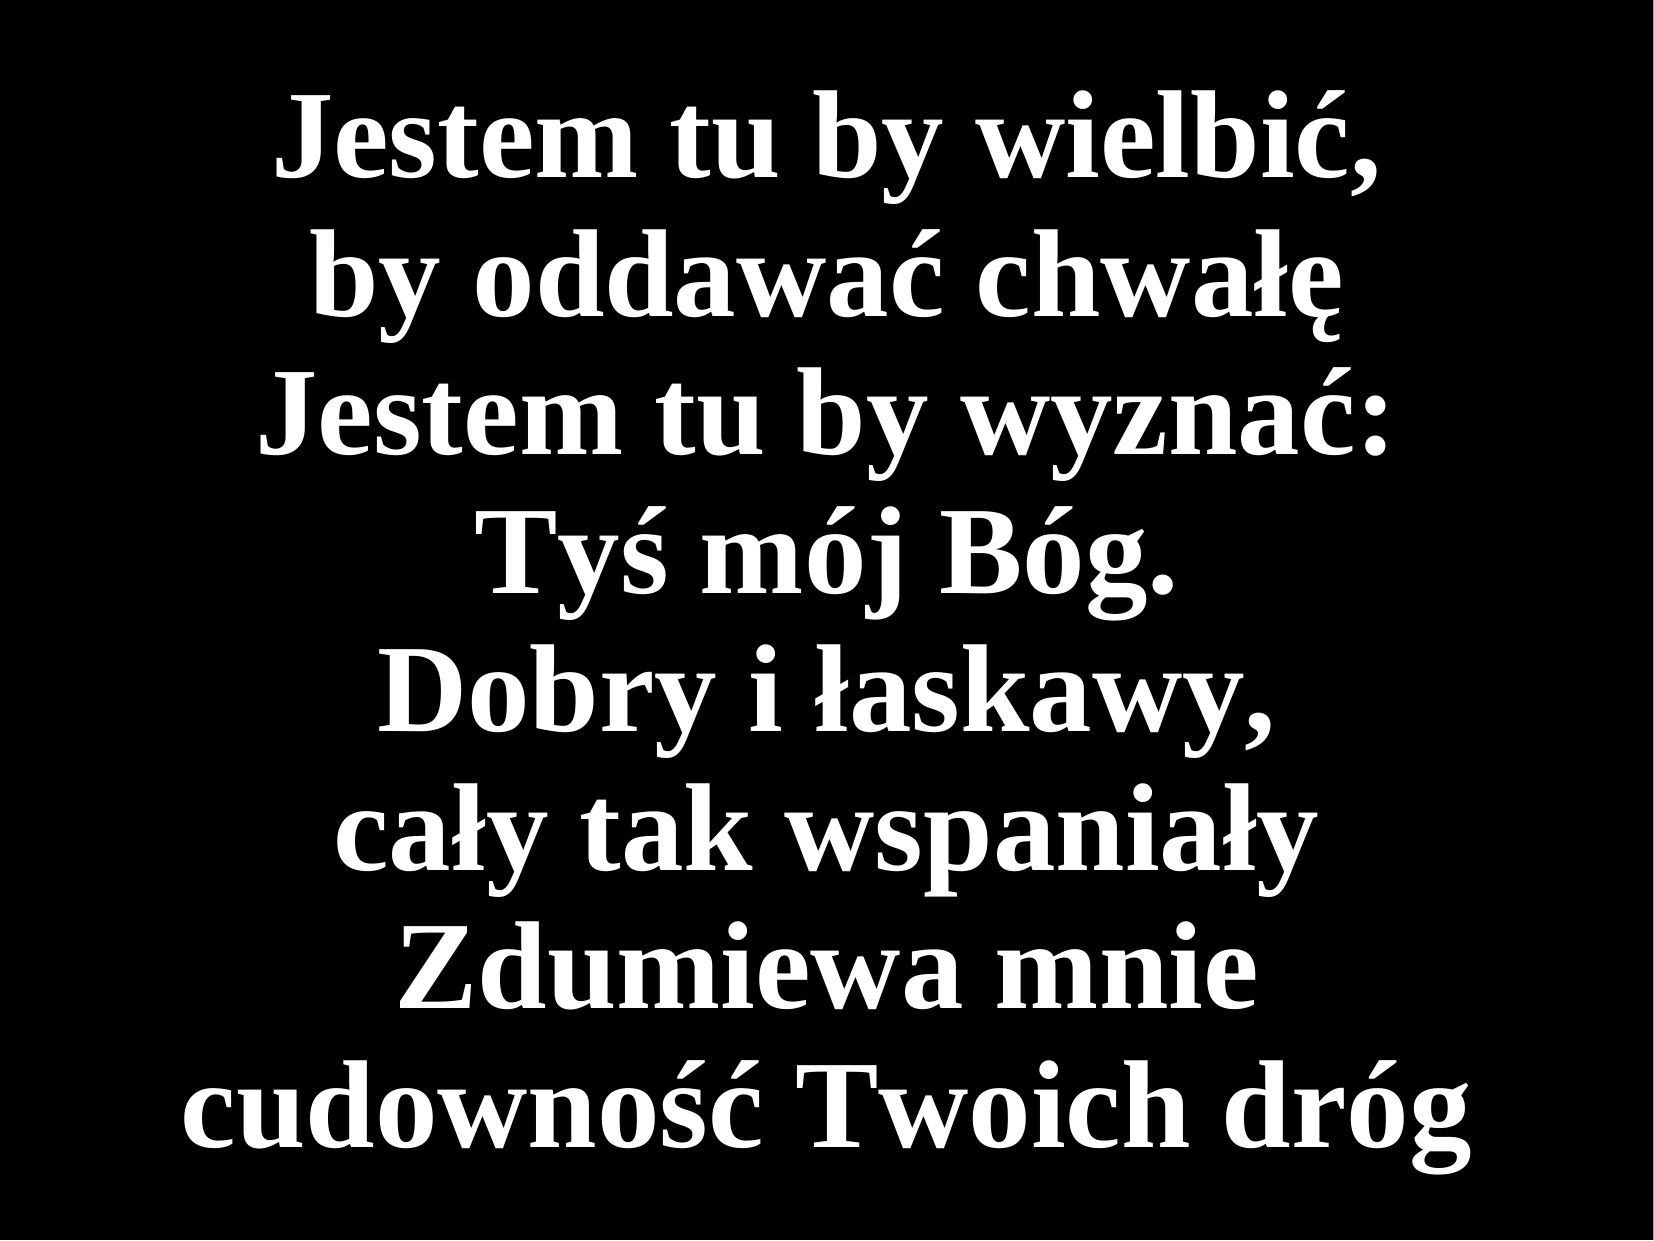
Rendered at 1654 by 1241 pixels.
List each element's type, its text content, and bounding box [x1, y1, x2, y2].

title Jestem tu by wielbić, by oddawać chwałę Jestem tu by wyznać: Tyś mój Bóg. Dobry i łaskawy, cały tak wspaniały Zdumiewa mnie cudowność Twoich dróg [0, 0, 1654, 1241]
